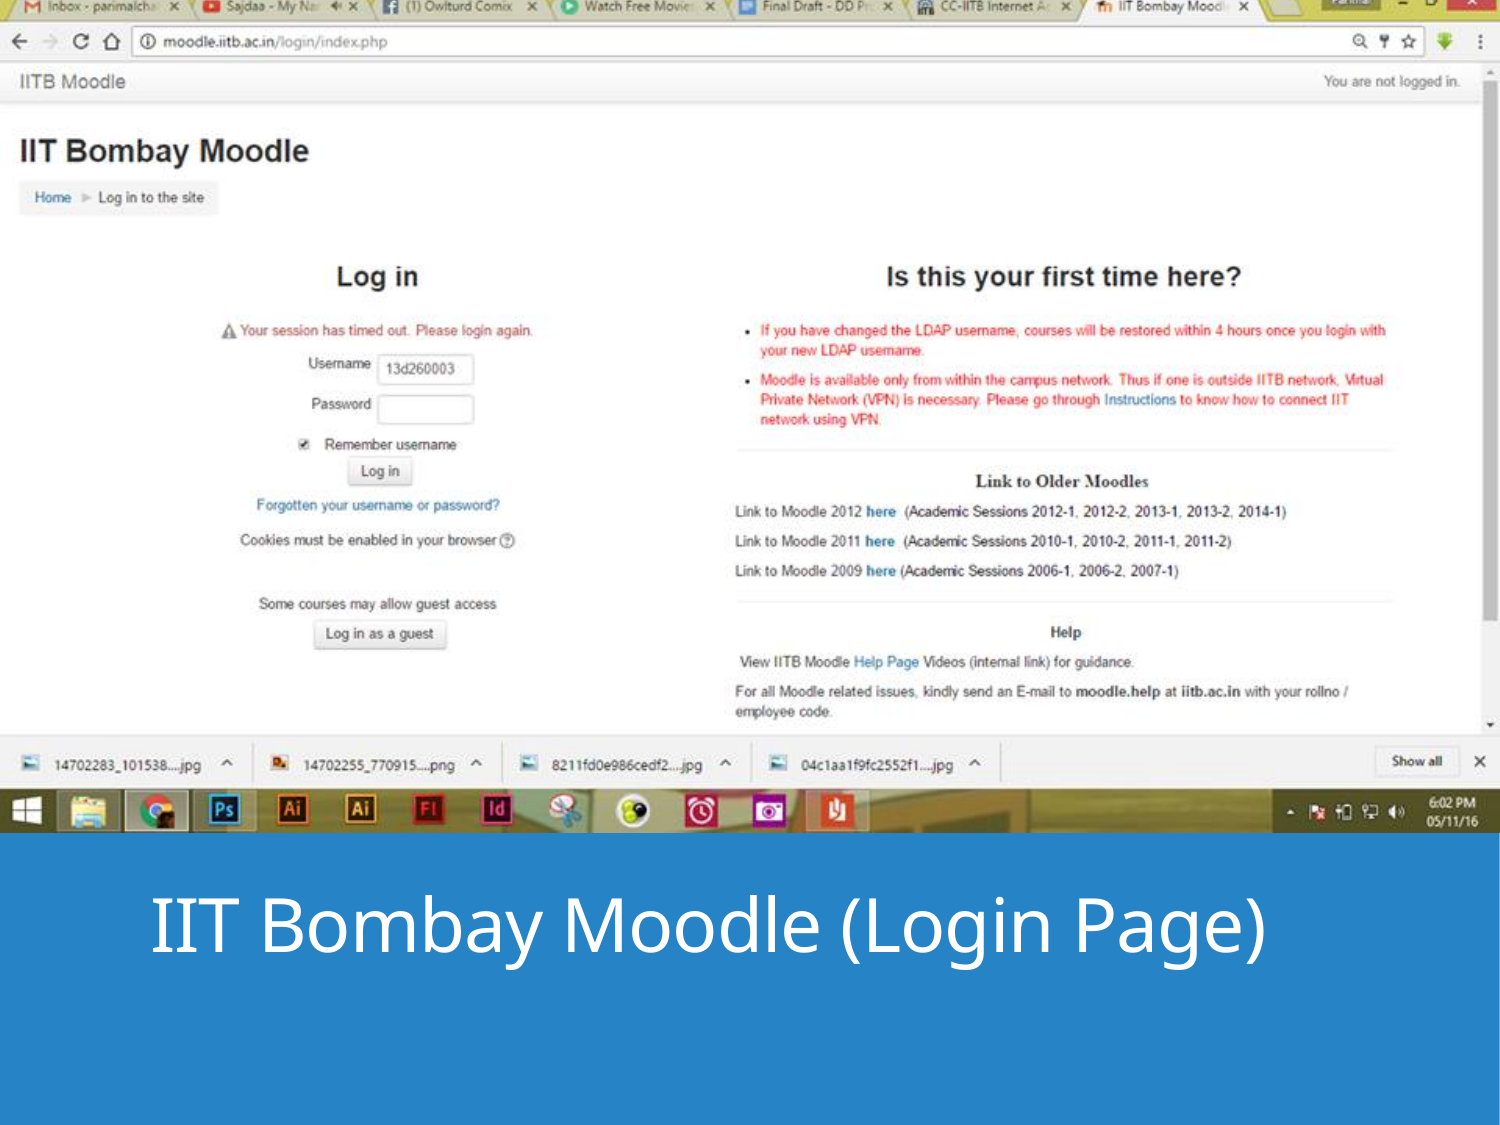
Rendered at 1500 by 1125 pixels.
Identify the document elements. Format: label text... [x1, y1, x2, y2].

picture [0, 0, 1500, 833]
title IIT Bombay Moodle (Login Page) [135, 833, 1380, 968]
